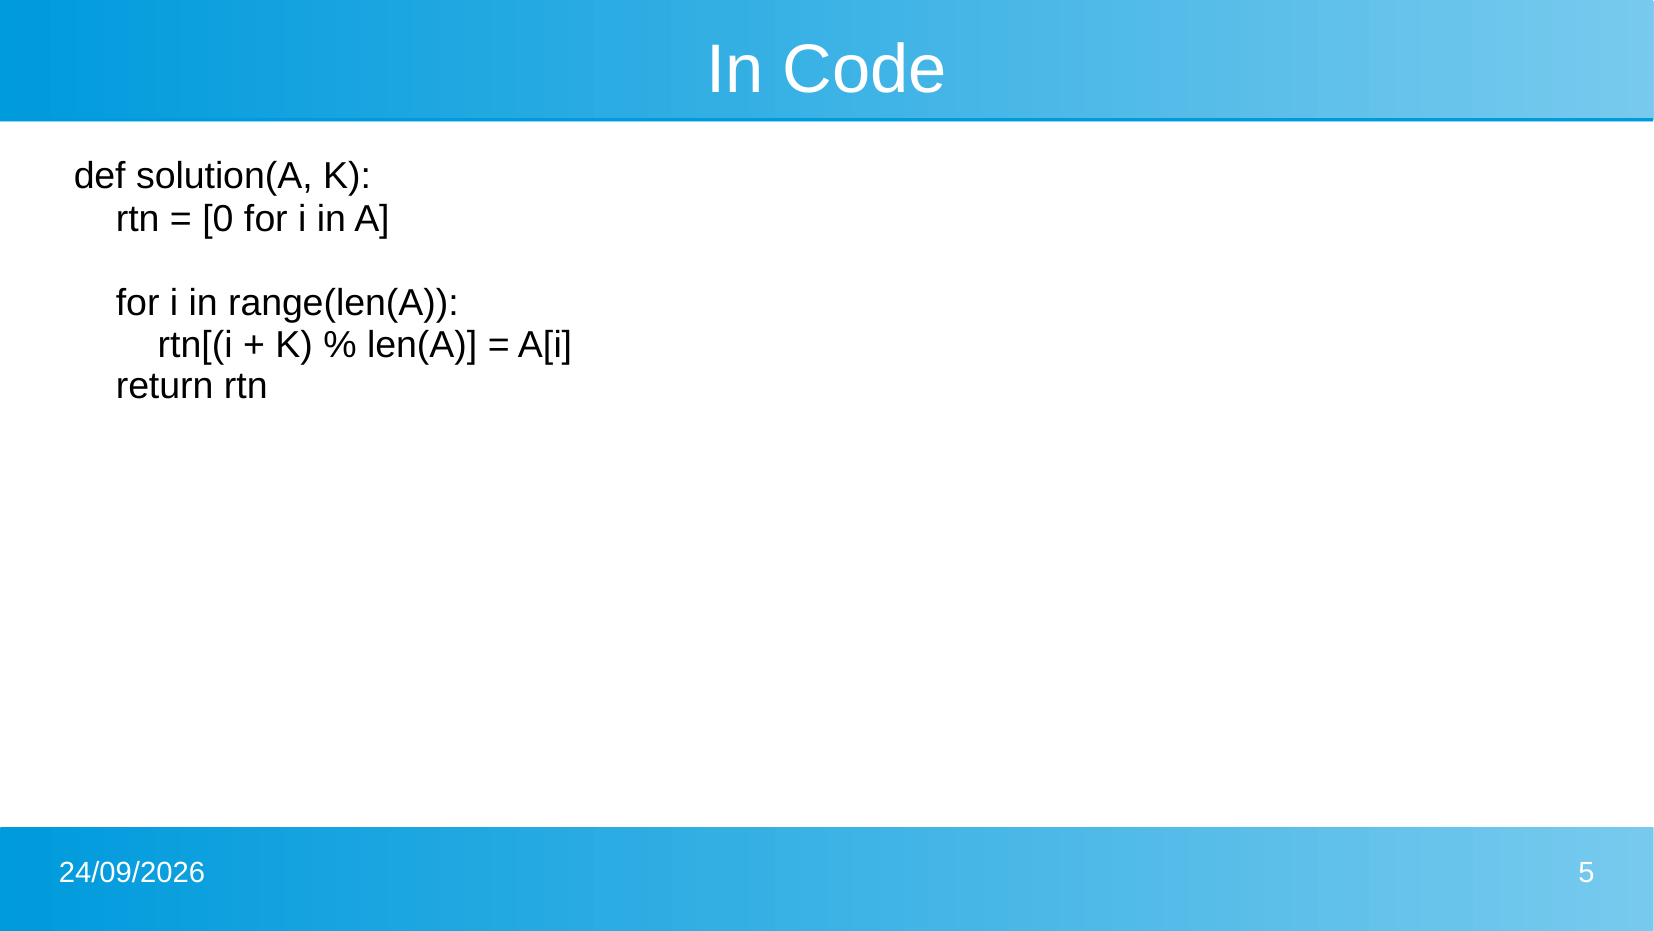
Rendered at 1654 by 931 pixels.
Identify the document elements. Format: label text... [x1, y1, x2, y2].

text_box def solution(A, K): rtn = [0 for i in A] for i in range(len(A)): rtn[(i + K) % len(A)] = A[i] return rtn [59, 147, 1418, 591]
title In Code [59, 29, 1595, 108]
